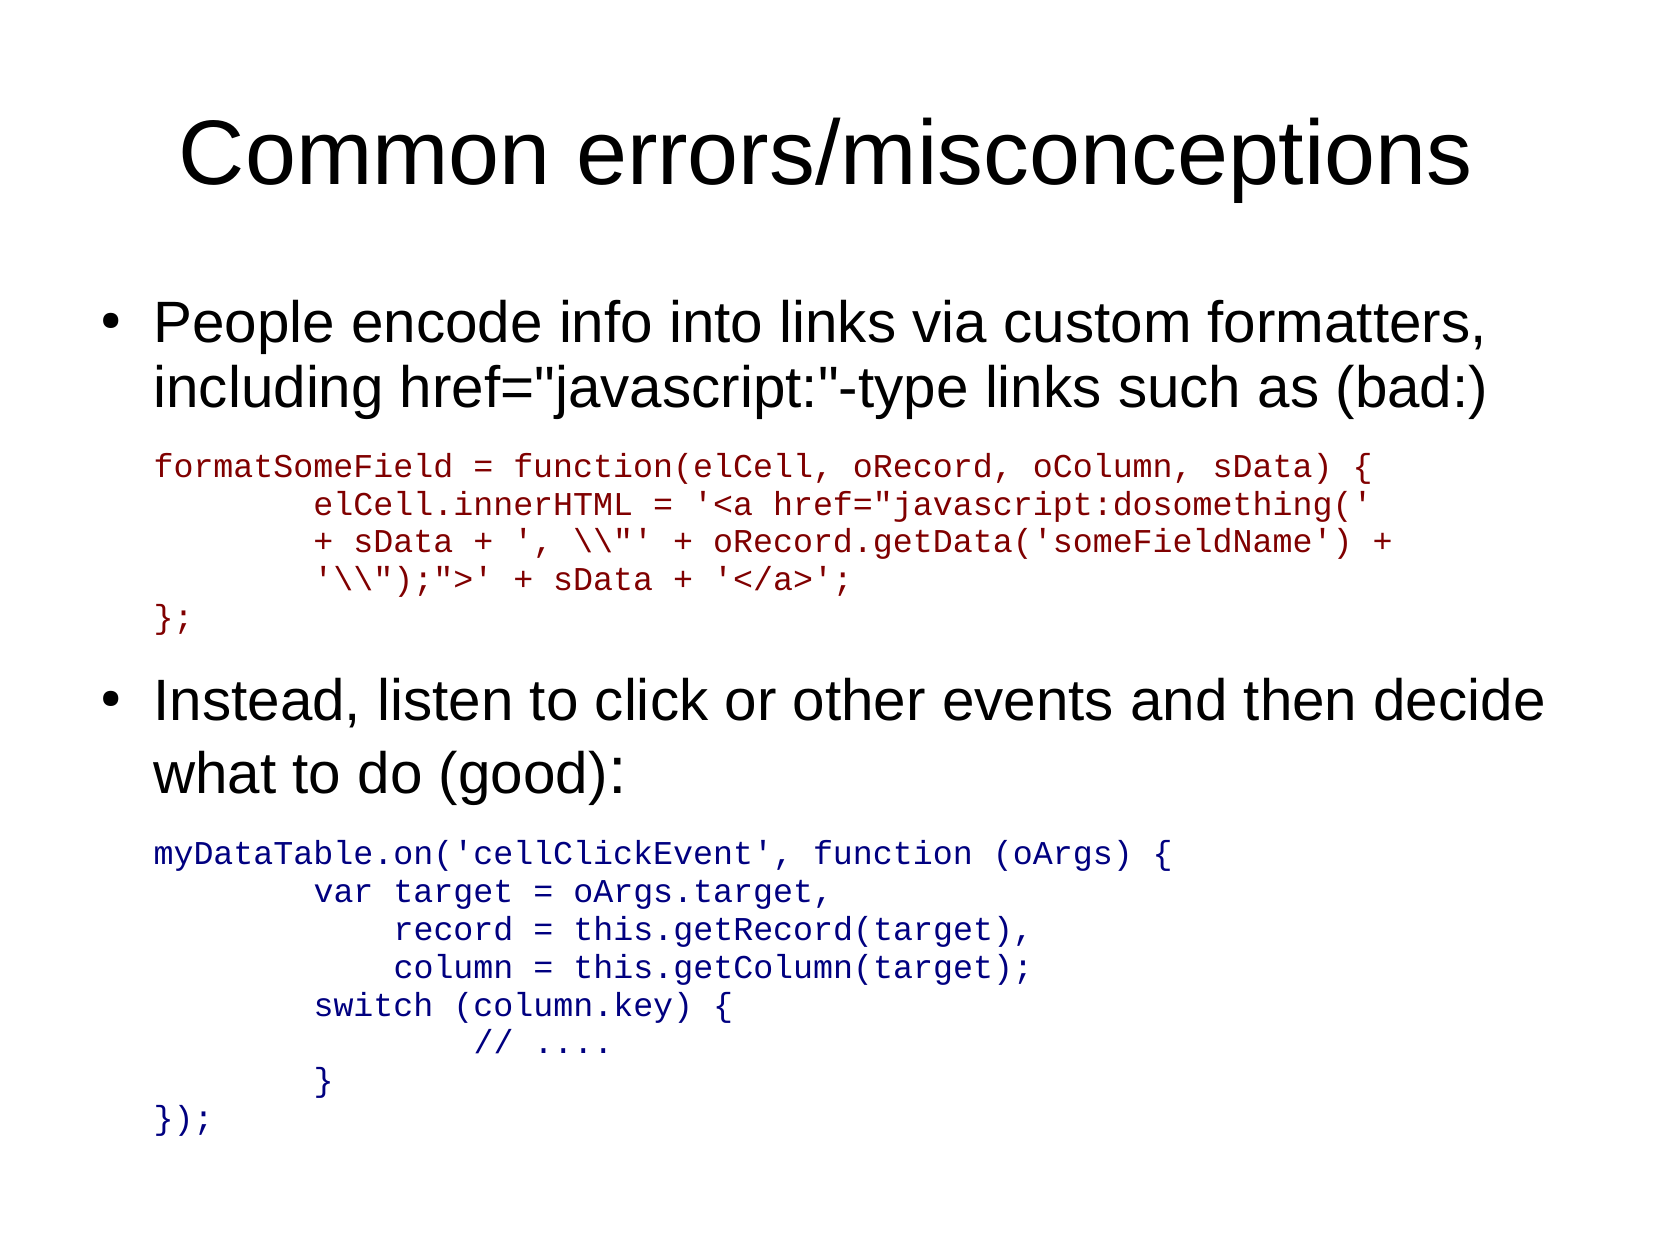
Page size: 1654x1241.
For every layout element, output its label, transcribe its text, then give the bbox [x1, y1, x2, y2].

list People encode info into links via custom formatters, including href="javascript:"-type links such as (bad:) formatSomeField = function(elCell, oRecord, oColumn, sData) { elCell.innerHTML = '<a href="javascript:dosomething(' + sData + ', \\"' + oRecord.getData('someFieldName') + '\\");">' + sData + '</a>'; }; Instead, listen to click or other events and then decide what to do (good): myDataTable.on('cellClickEvent', function (oArgs) { var target = oArgs.target, record = this.getRecord(target), column = this.getColumn(target); switch (column.key) { // .... } }); [82, 290, 1571, 1188]
title Common errors/misconceptions [82, 56, 1571, 250]
